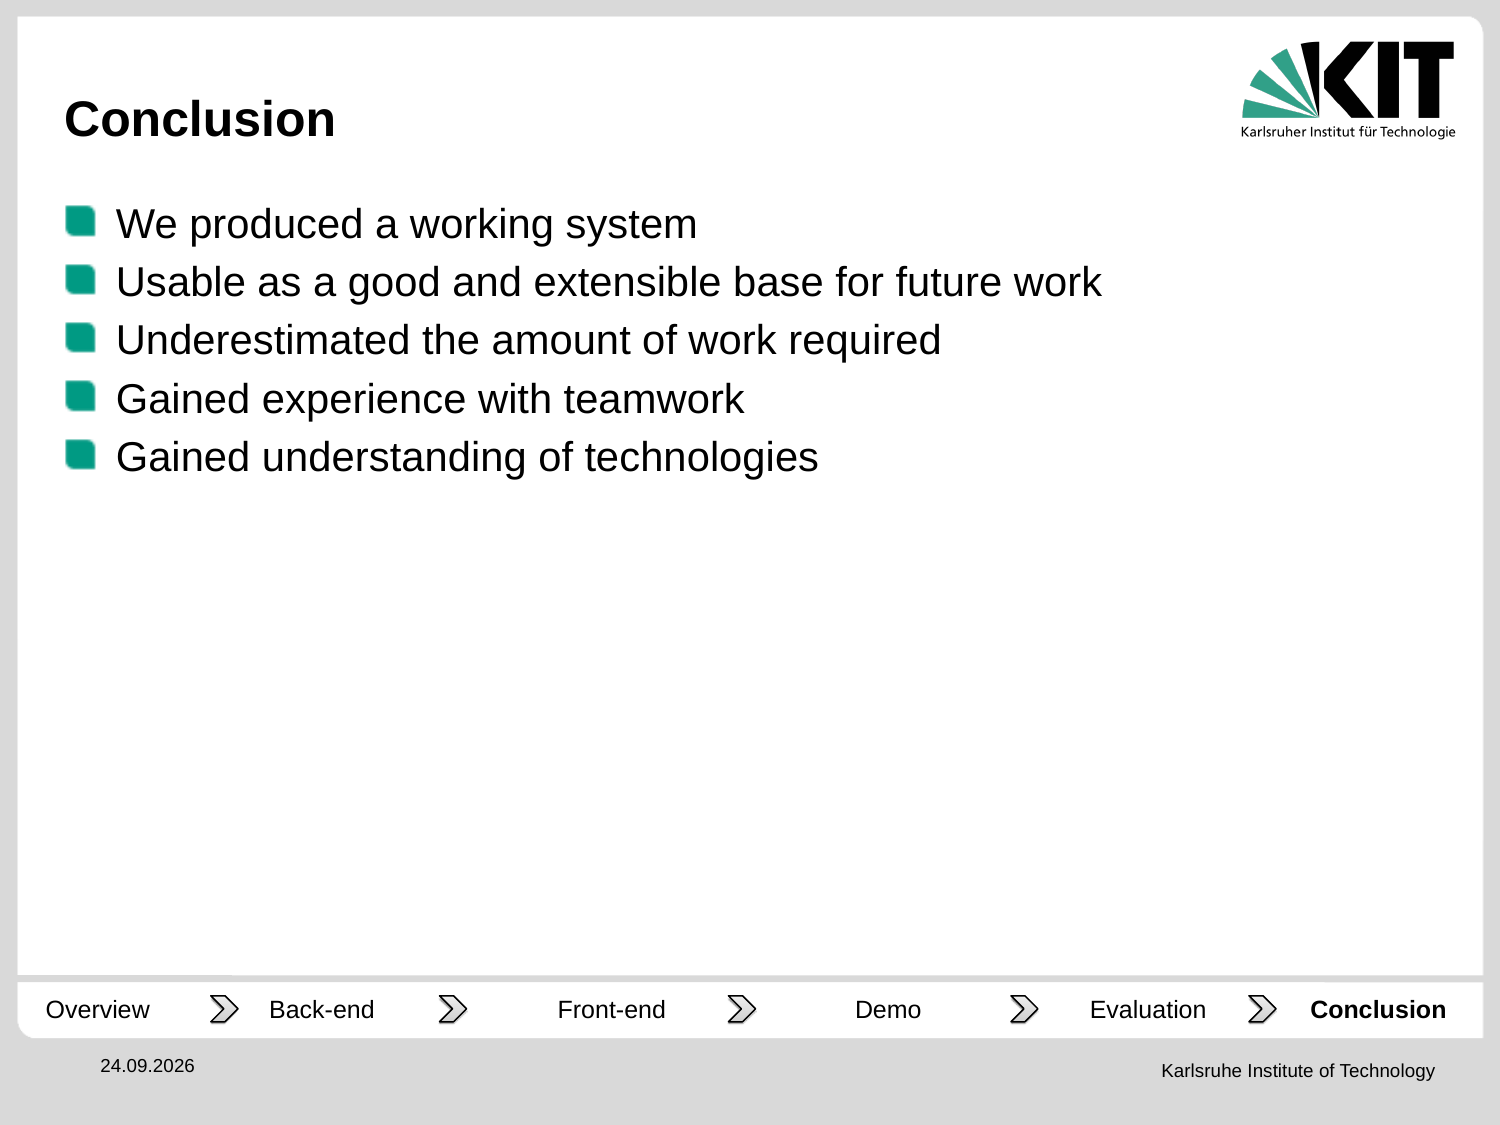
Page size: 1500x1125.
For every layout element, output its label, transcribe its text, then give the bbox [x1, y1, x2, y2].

picture [0, 0, 1500, 1125]
text_box Conclusion [1295, 986, 1500, 1031]
text_box [439, 995, 467, 1022]
text_box Back-end [254, 986, 418, 1031]
text_box [728, 995, 756, 1022]
text_box 13.04.2019 [100, 1053, 272, 1113]
text_box Front-end [542, 986, 682, 1031]
text_box [1248, 995, 1277, 1022]
text_box Overview [30, 986, 194, 1031]
text_box [210, 995, 238, 1022]
text_box Demo [840, 986, 937, 1031]
text_box [1010, 995, 1038, 1022]
title Conclusion [64, 54, 1198, 147]
list We produced a working system Usable as a good and extensible base for future work Underestimated the amount of work required Gained experience with teamwork Gained understanding of technologies [64, 196, 1436, 966]
text_box Evaluation [1075, 986, 1222, 1031]
